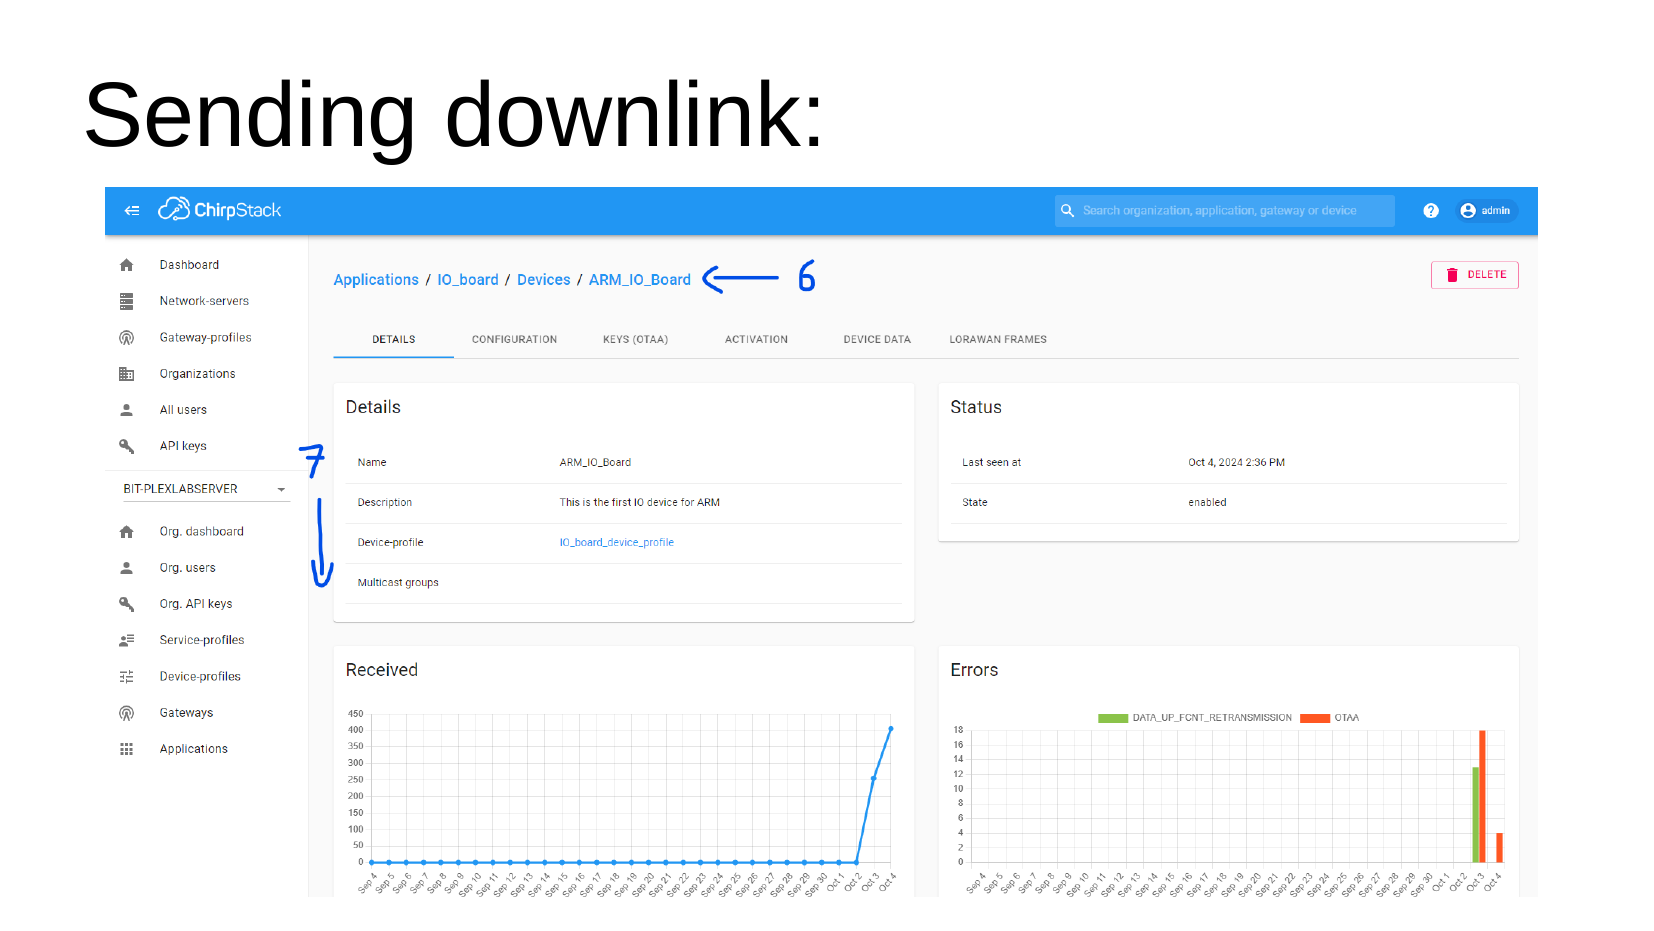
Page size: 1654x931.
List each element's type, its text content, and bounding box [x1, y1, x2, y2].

picture [105, 187, 1538, 897]
title Sending downlink: [82, 37, 1571, 193]
